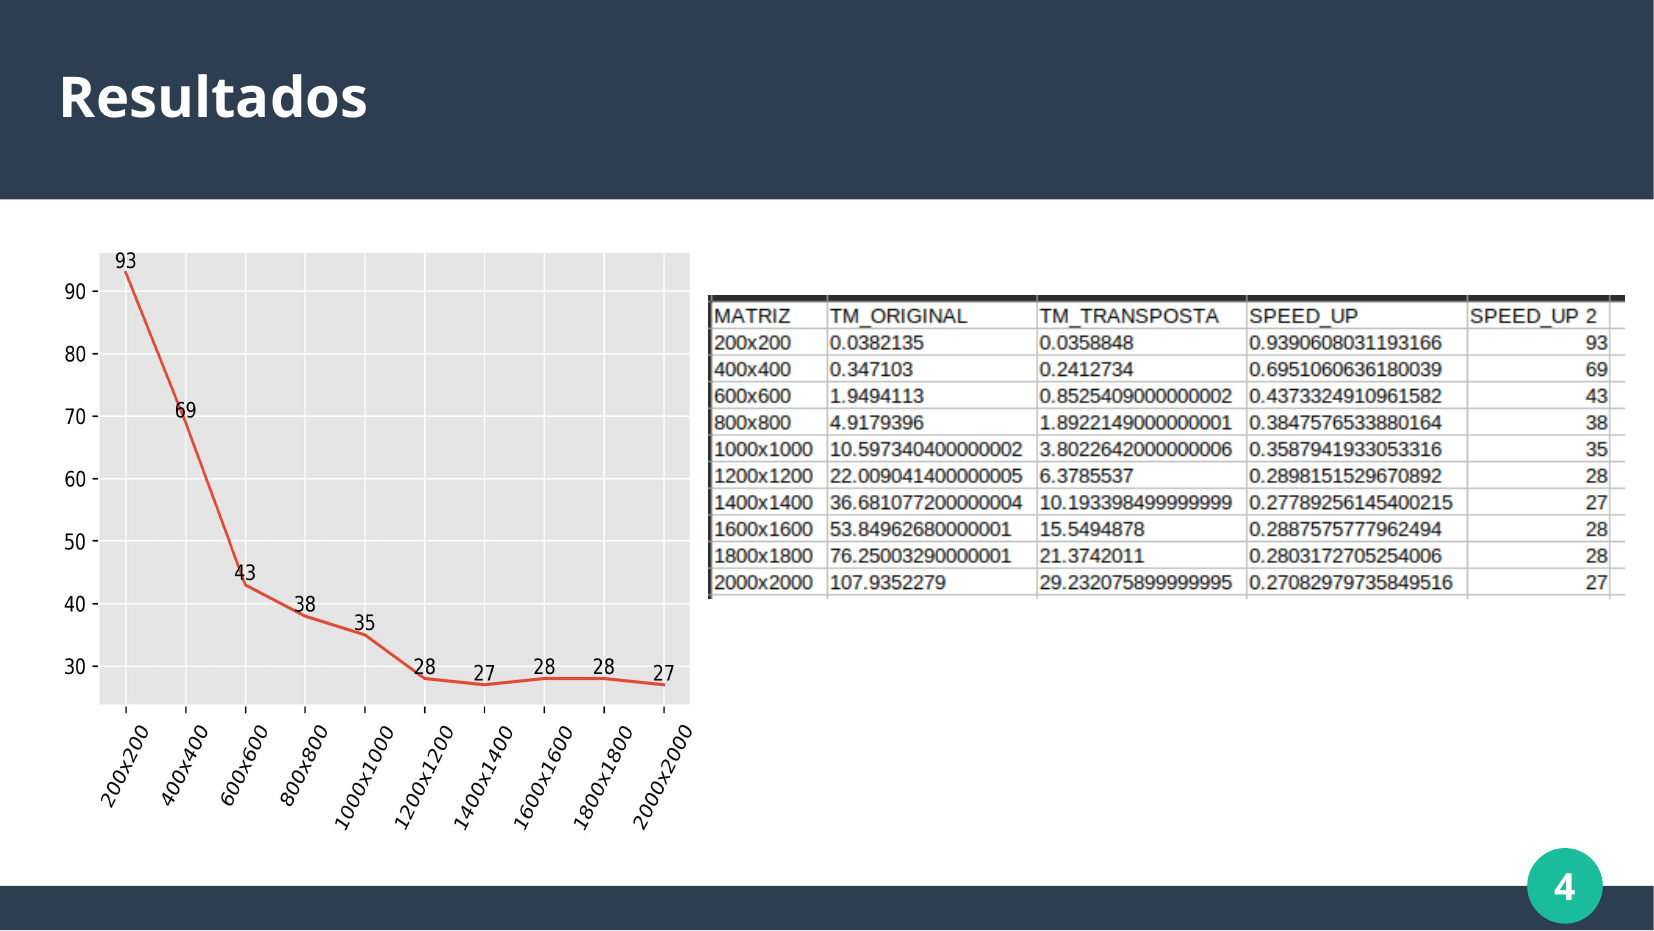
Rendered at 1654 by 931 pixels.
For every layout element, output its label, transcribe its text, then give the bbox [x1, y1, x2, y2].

picture [51, 236, 1625, 848]
title Resultados [59, 37, 1595, 155]
